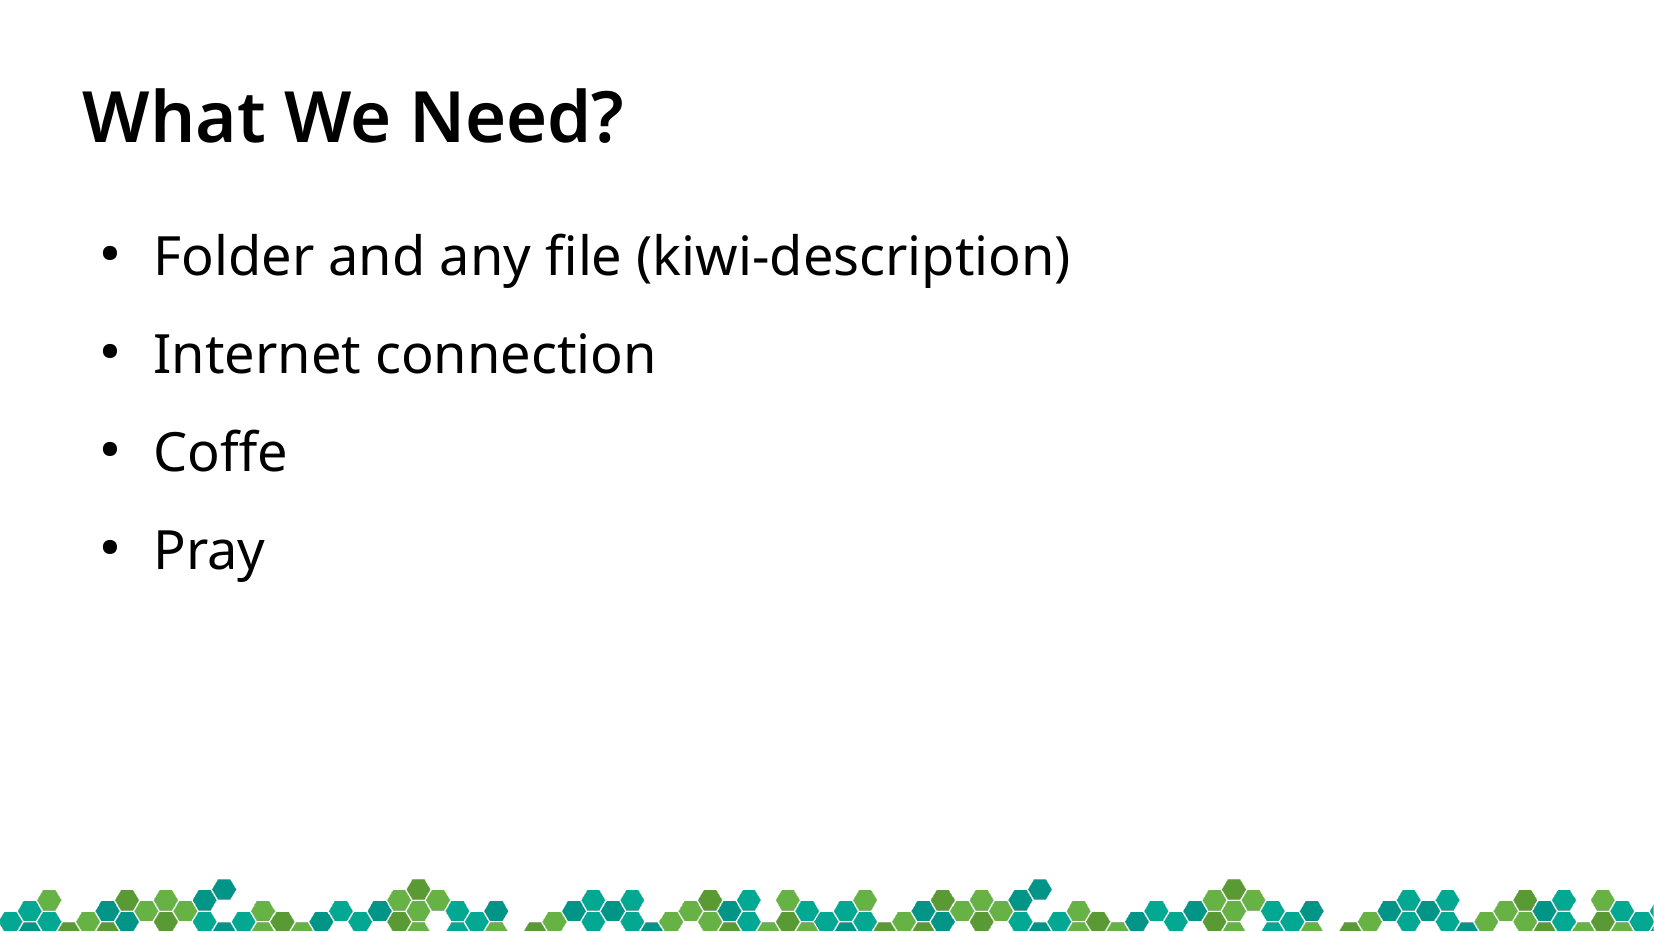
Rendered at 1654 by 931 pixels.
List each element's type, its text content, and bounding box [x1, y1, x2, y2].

list Folder and any file (kiwi-description) Internet connection Coffe Pray [82, 217, 1571, 758]
picture [0, 871, 1654, 931]
title What We Need? [82, 37, 1571, 193]
